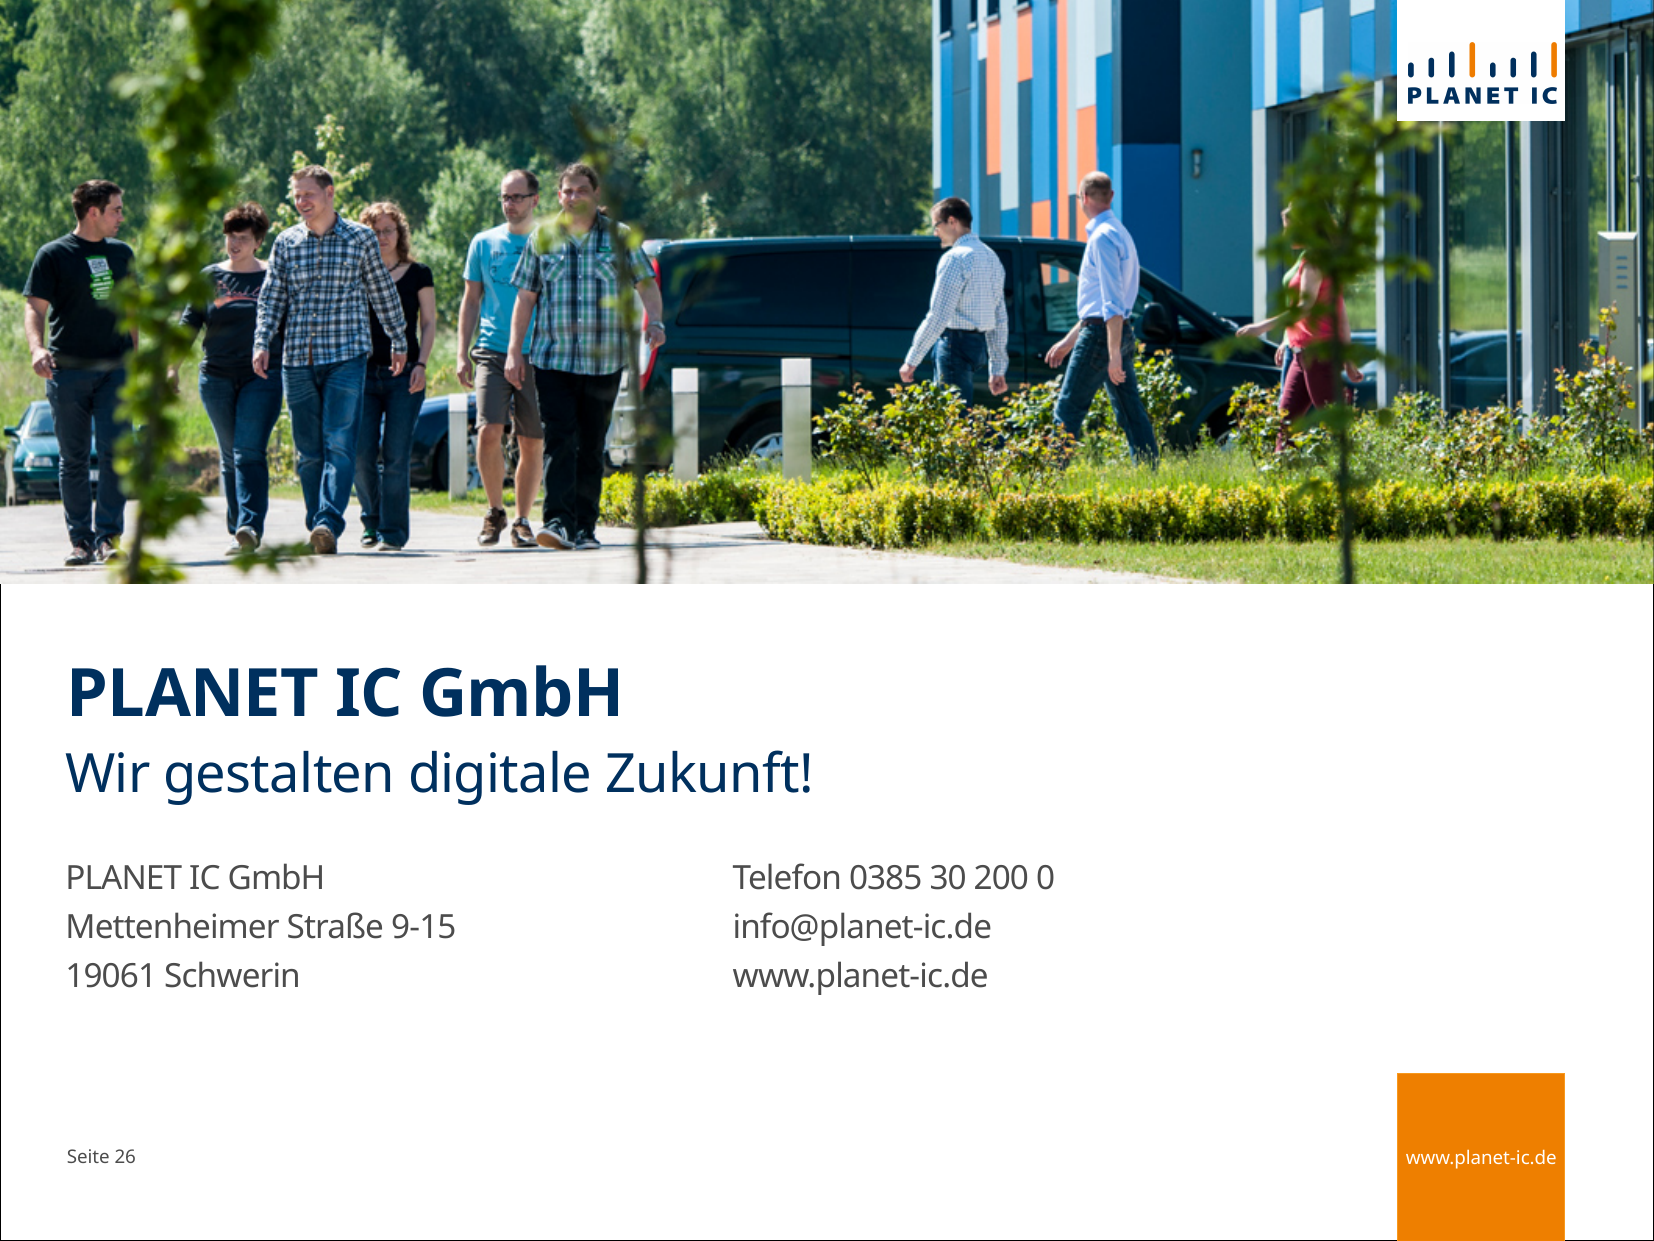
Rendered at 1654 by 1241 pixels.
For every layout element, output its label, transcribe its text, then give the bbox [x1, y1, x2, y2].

text_box Telefon 0385 30 200 0 info@planet-ic.de www.planet-ic.de [732, 752, 1339, 1052]
picture [1408, 42, 1557, 104]
text_box PLANET IC GmbH Mettenheimer Straße 9-15 19061 Schwerin [65, 752, 672, 1052]
picture [0, 0, 1654, 584]
